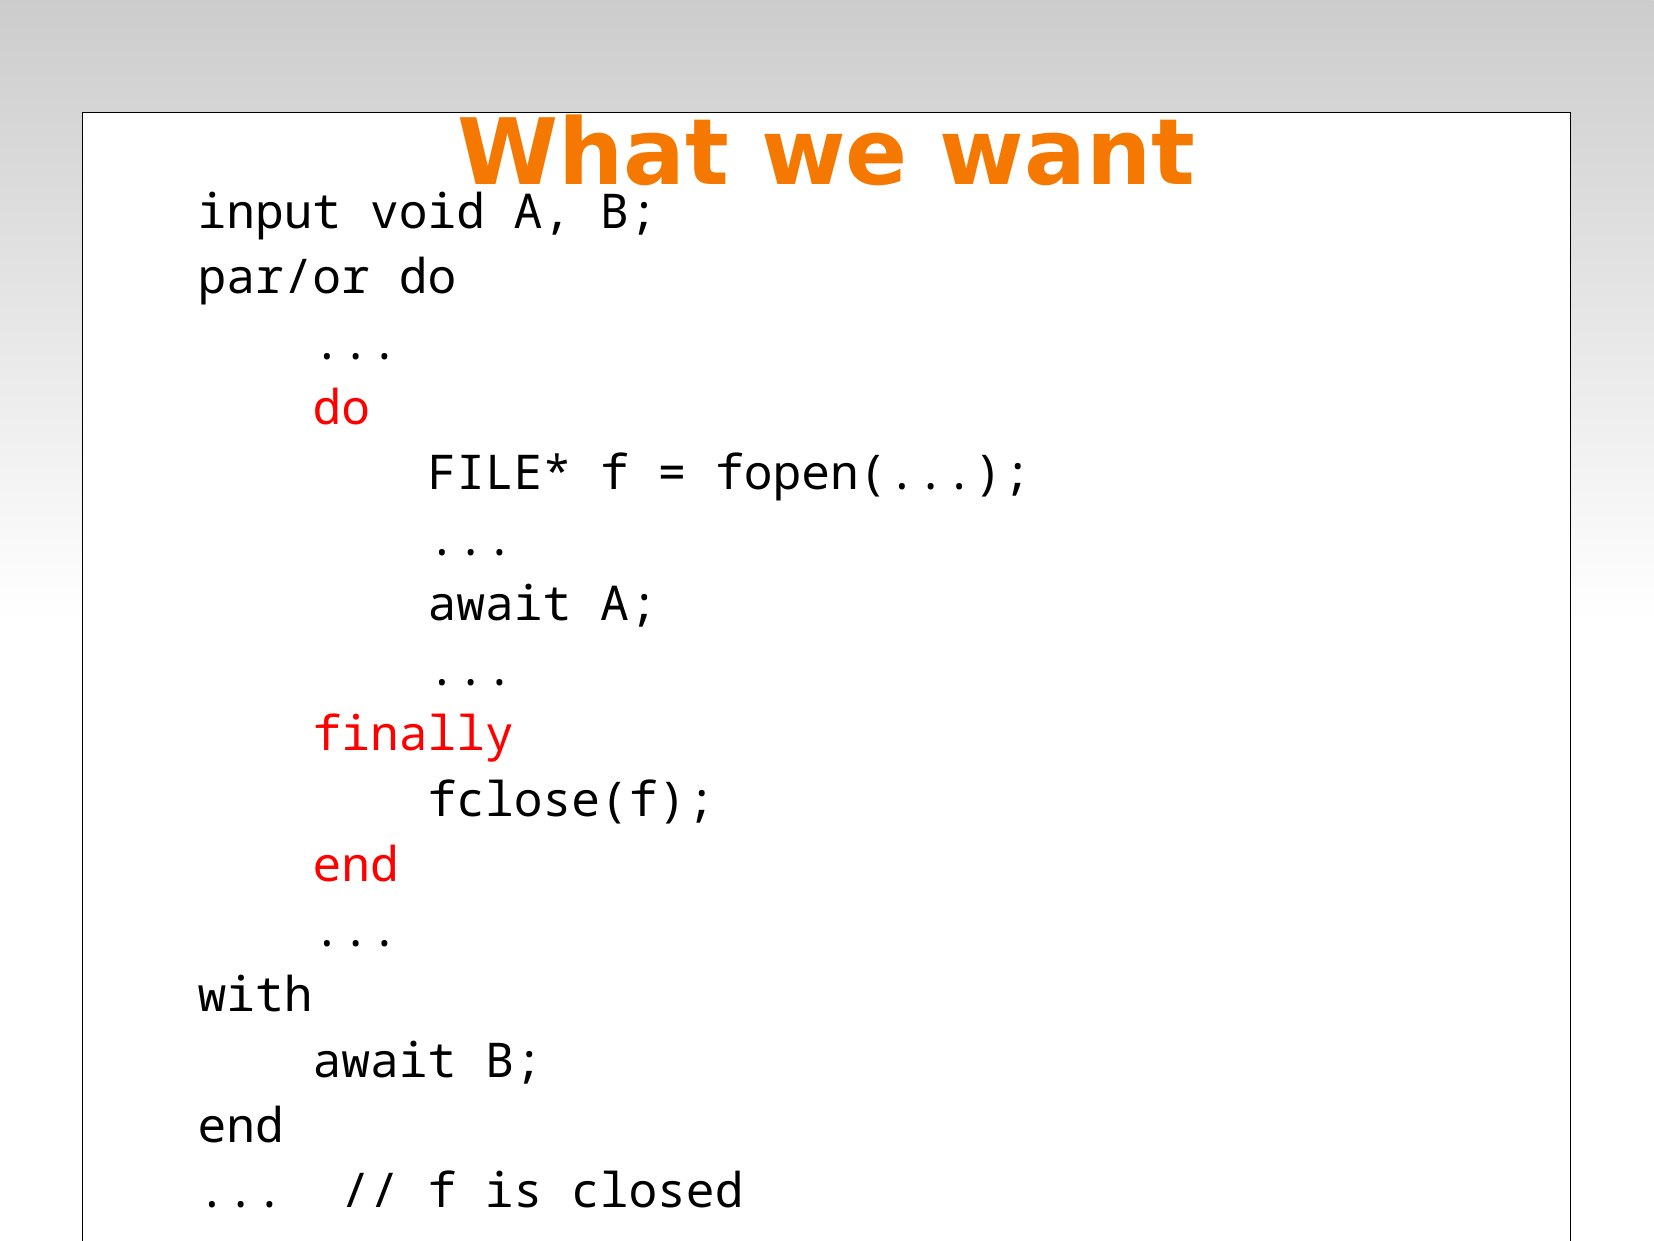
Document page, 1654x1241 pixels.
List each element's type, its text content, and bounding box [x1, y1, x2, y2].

subtitle input void A, B; par/or do ... do FILE* f = fopen(...); ... await A; ... finally fclose(f); end ... with await B; end ... // f is closed [82, 257, 1571, 1202]
title What we want [82, 49, 1571, 257]
